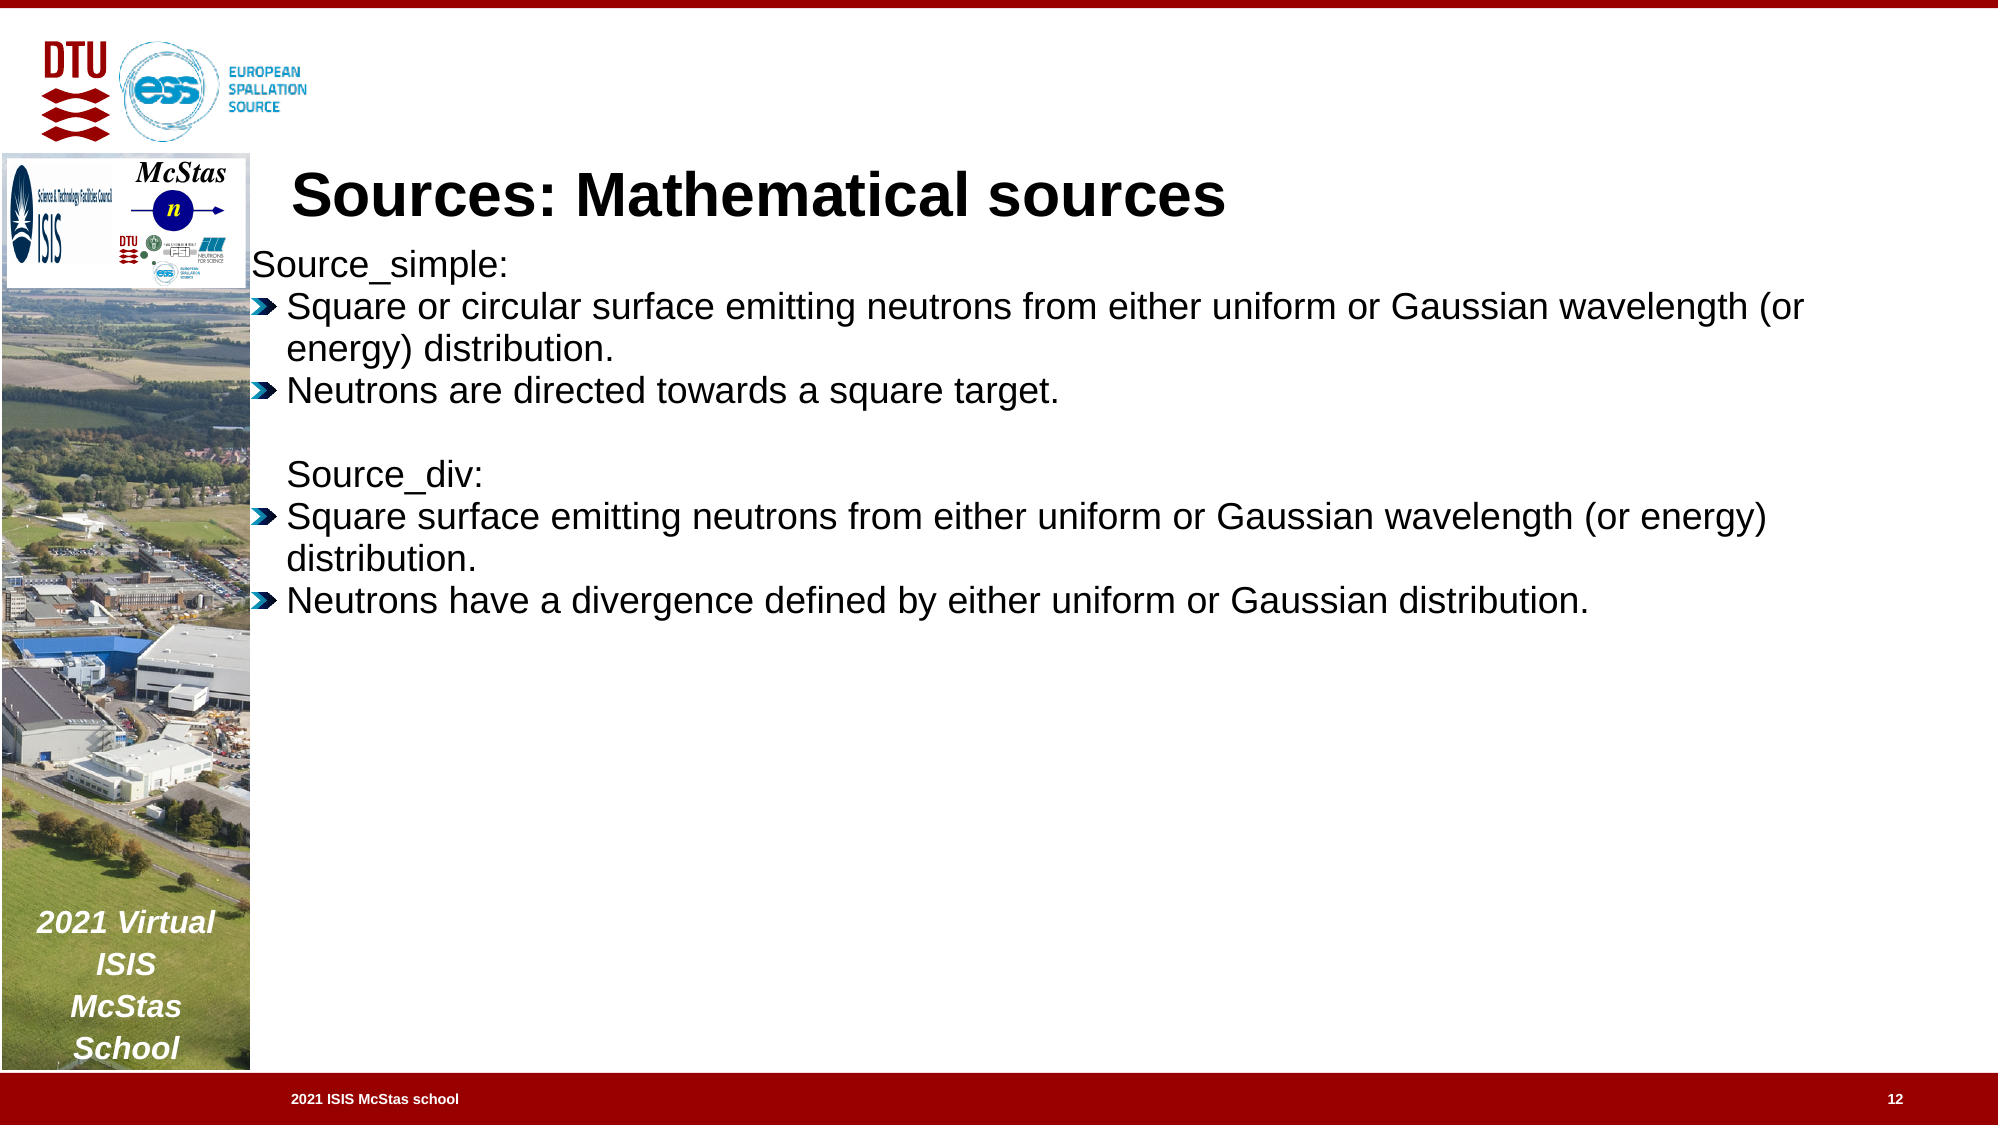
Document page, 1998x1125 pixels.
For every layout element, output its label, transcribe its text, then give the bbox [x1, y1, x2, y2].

slide_number <number> [1887, 1088, 1909, 1110]
title Sources: Mathematical sources [291, 69, 1819, 230]
text_box Source_simple: Square or circular surface emitting neutrons from either uniform or Gaussian wavelength (or energy) distribution. Neutrons are directed towards a square target. Source_div: Square surface emitting neutrons from either uniform or Gaussian wavelength (or energy) distribution. Neutrons have a divergence defined by either uniform or Gaussian distribution. [236, 236, 1878, 629]
picture [10, 163, 112, 264]
picture [140, 235, 226, 286]
picture [118, 161, 238, 232]
picture [119, 41, 307, 142]
picture [163, 243, 197, 257]
picture [2, 153, 250, 1070]
